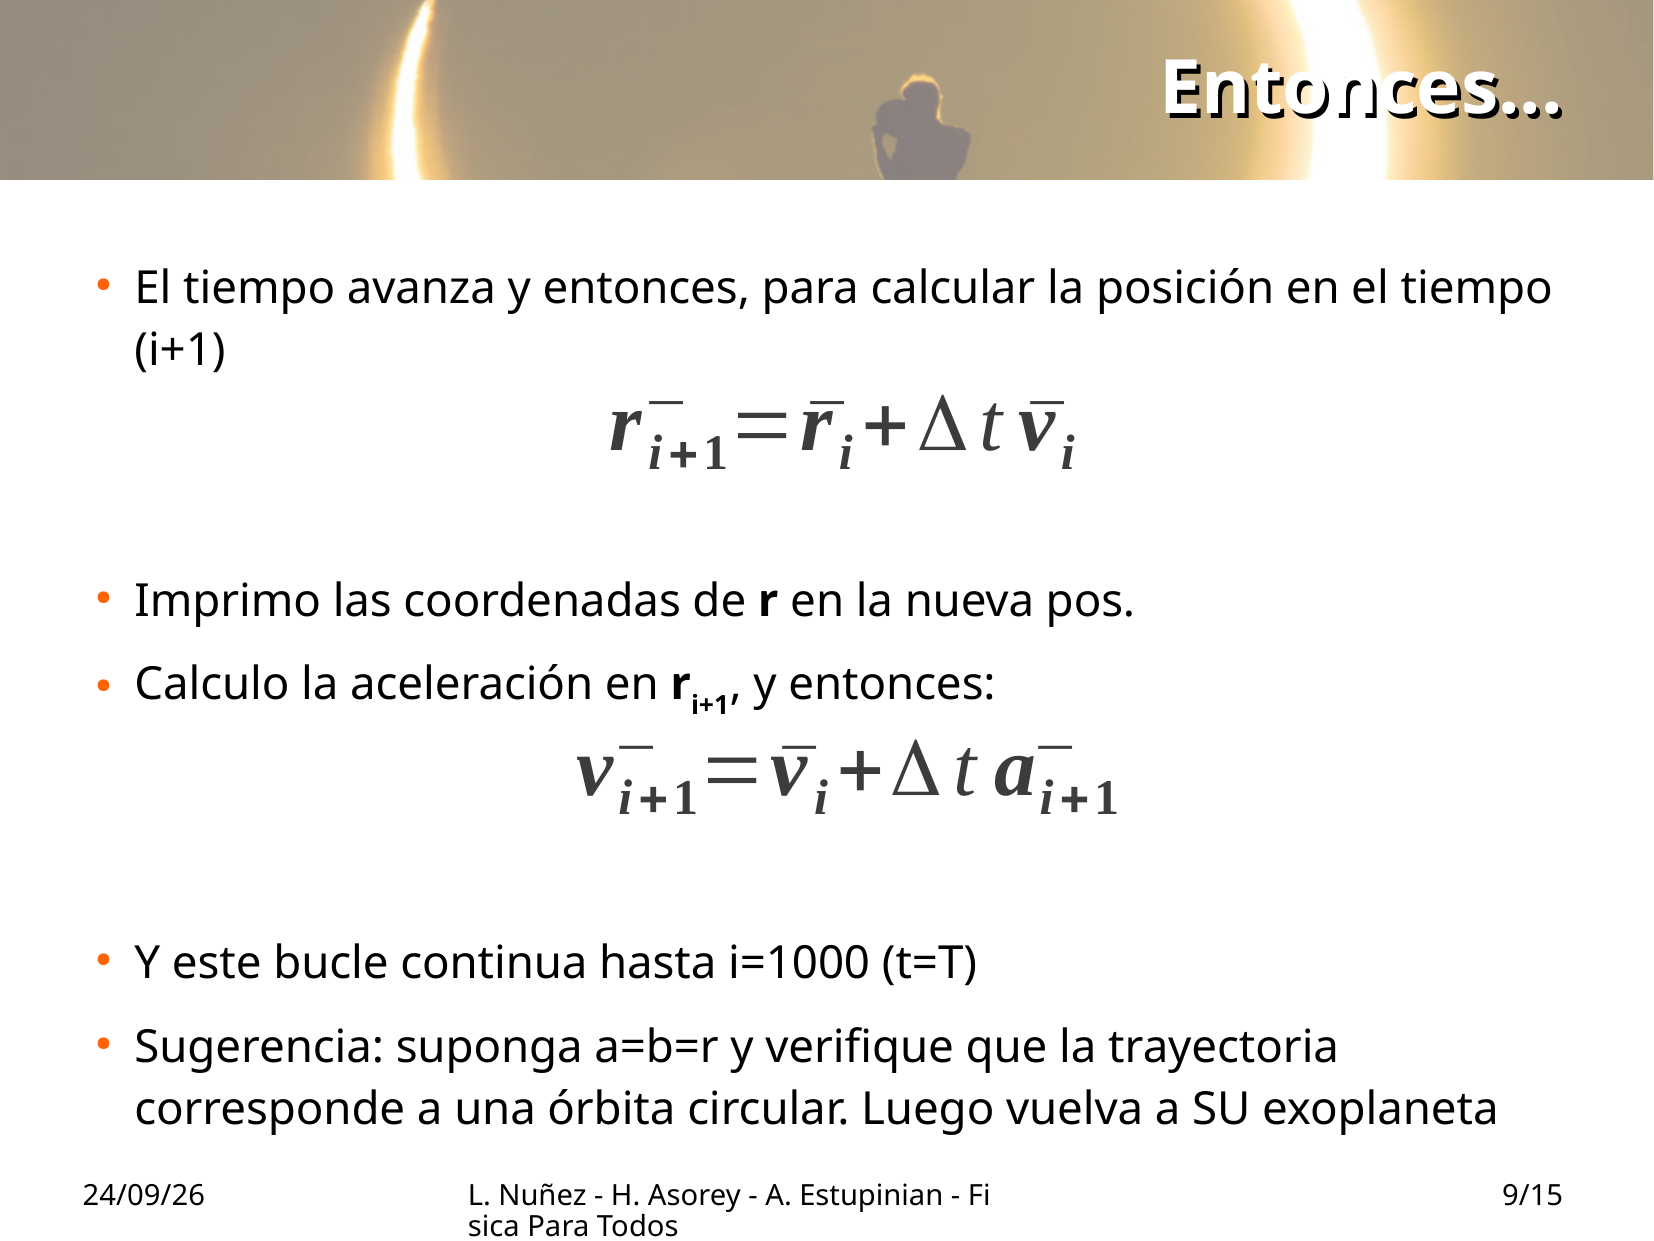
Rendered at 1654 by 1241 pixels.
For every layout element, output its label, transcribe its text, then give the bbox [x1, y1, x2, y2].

list El tiempo avanza y entonces, para calcular la posición en el tiempo (i+1) Imprimo las coordenadas de r en la nueva pos. Calculo la aceleración en ri+1, y entonces: Y este bucle continua hasta i=1000 (t=T) Sugerencia: suponga a=b=r y verifique que la trayectoria corresponde a una órbita circular. Luego vuelva a SU exoplaneta [82, 255, 1571, 1141]
title Entonces... [75, 19, 1564, 151]
picture [0, 0, 1654, 180]
chart [600, 375, 1086, 481]
chart [568, 720, 1126, 826]
